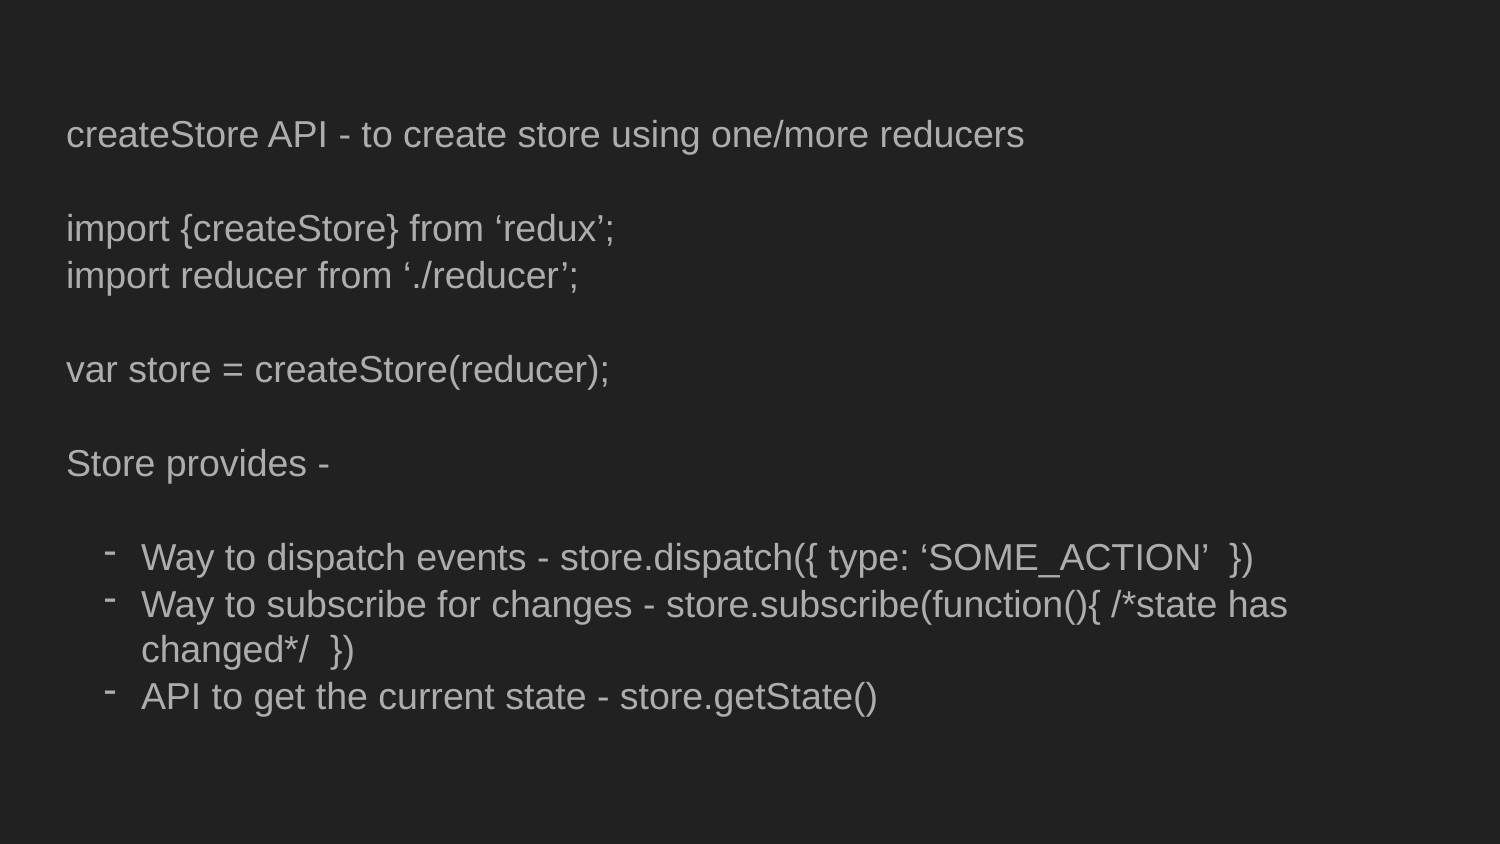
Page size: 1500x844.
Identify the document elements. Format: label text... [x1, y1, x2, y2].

list createStore API - to create store using one/more reducers import {createStore} from ‘redux’; import reducer from ‘./reducer’; var store = createStore(reducer); Store provides - Way to dispatch events - store.dispatch({ type: ‘SOME_ACTION’ }) Way to subscribe for changes - store.subscribe(function(){ /*state has changed*/ }) API to get the current state - store.getState() [51, 94, 1449, 750]
